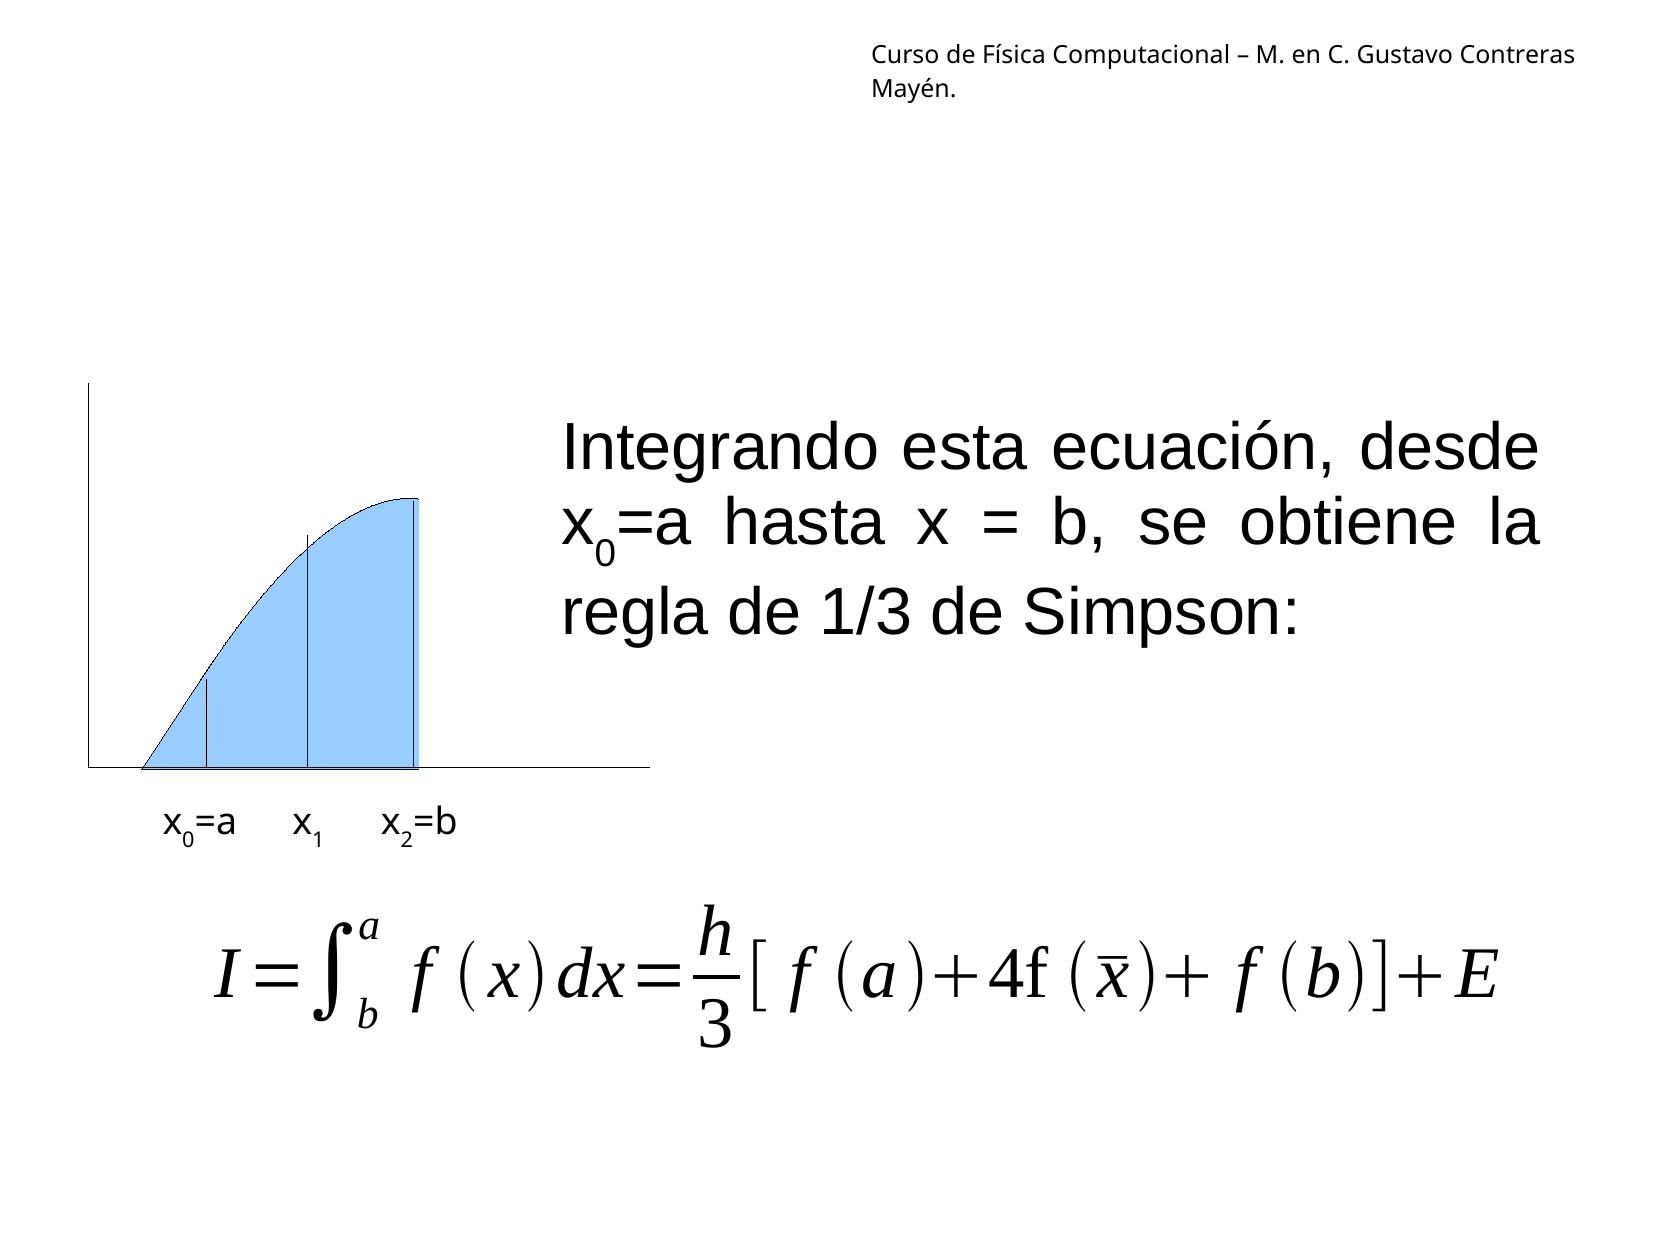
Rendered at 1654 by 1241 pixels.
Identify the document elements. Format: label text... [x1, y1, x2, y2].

subtitle Integrando esta ecuación, desde x0=a hasta x = b, se obtiene la regla de 1/3 de Simpson: [561, 349, 1542, 709]
text_box x2=b [366, 787, 485, 890]
chart [202, 890, 1506, 1063]
text_box [143, 548, 307, 767]
text_box [141, 442, 656, 827]
text_box x1 [277, 787, 366, 855]
text_box x0=a [147, 787, 266, 898]
